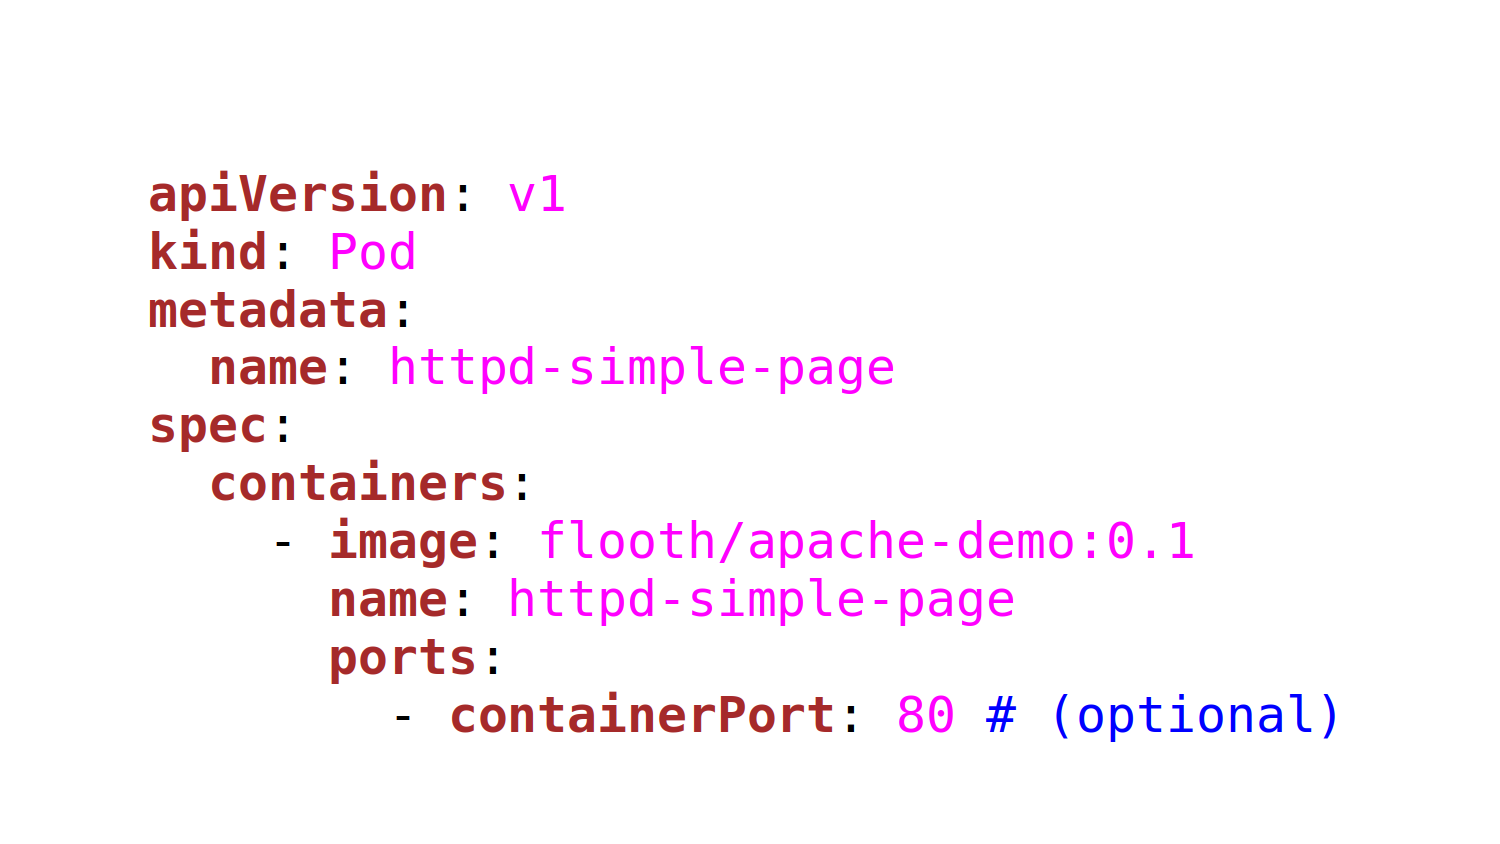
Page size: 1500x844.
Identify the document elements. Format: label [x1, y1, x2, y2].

picture [125, 147, 1434, 758]
